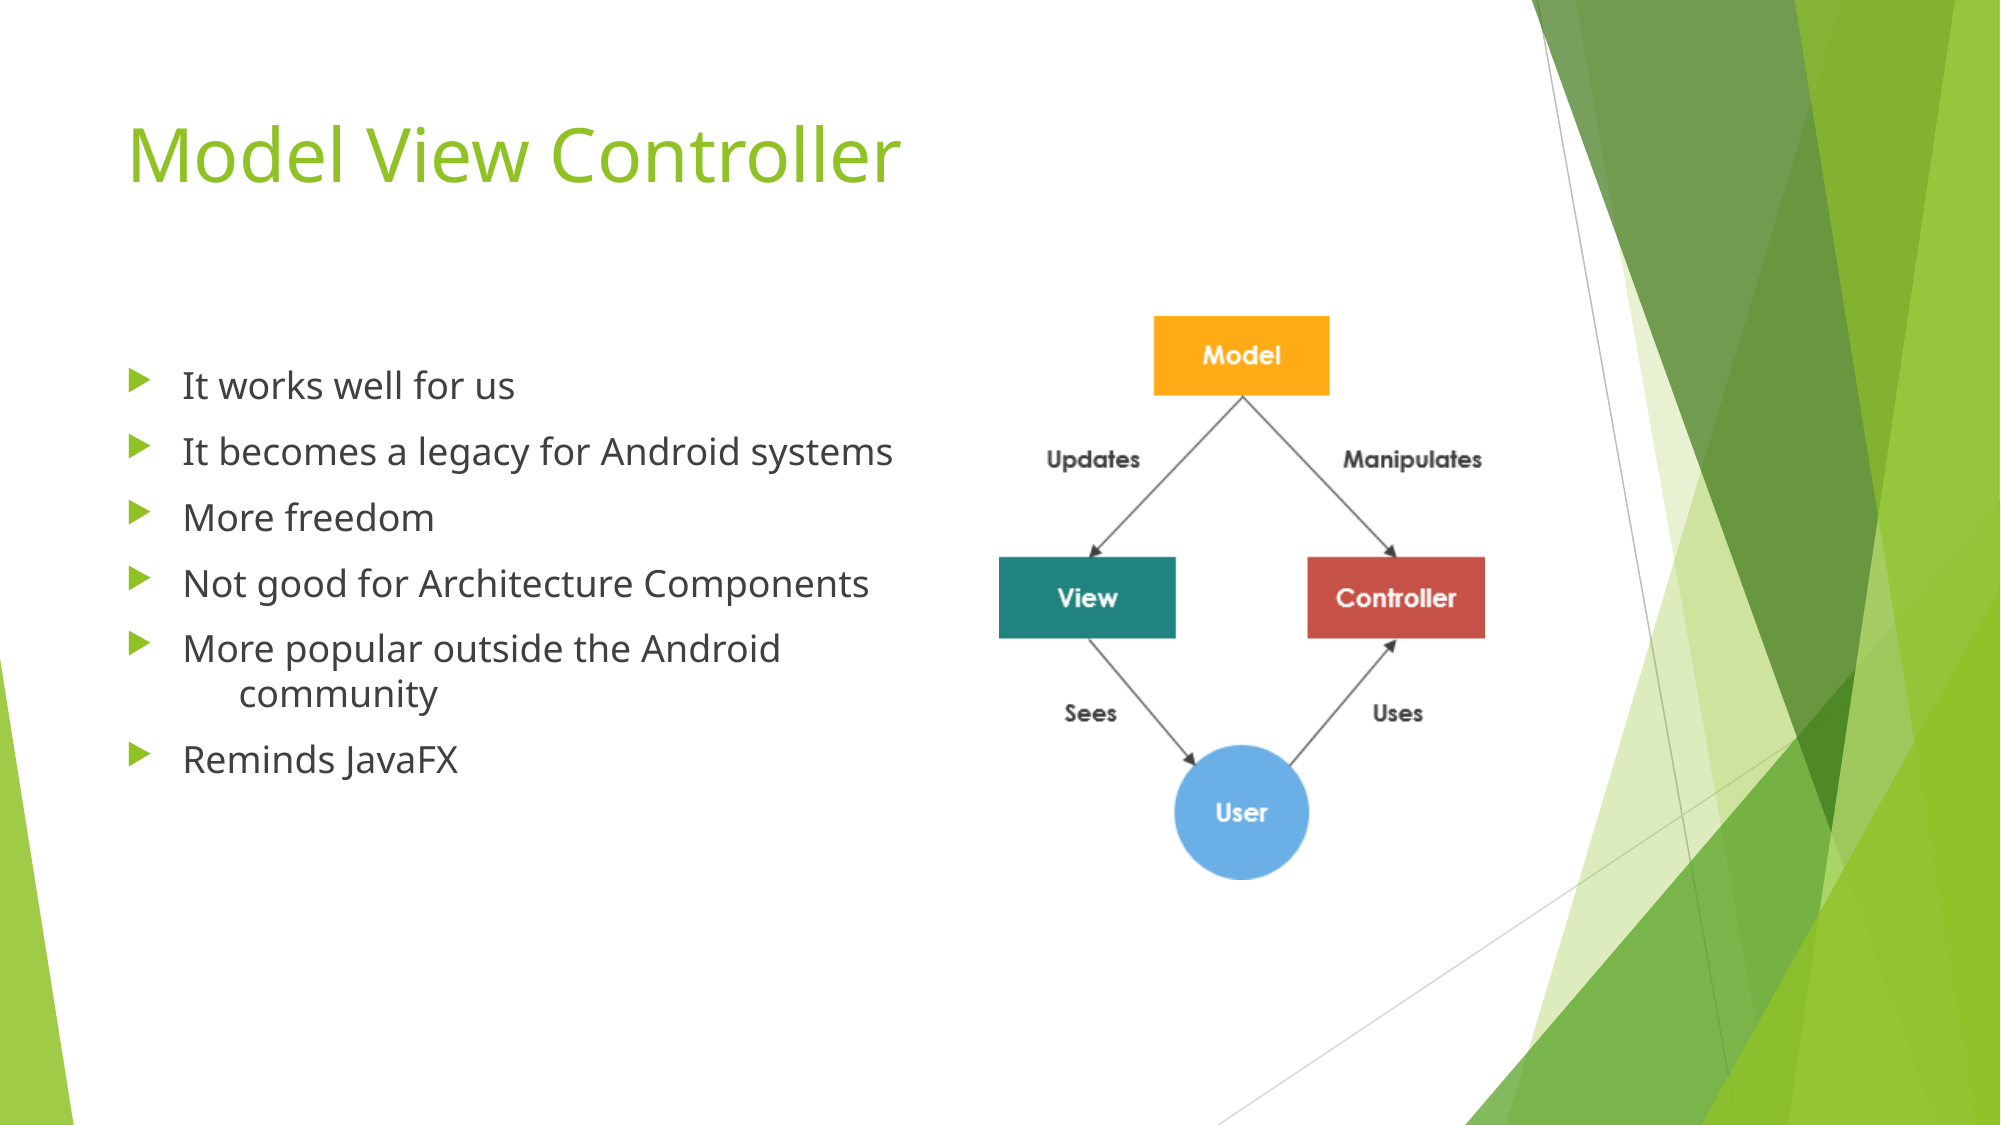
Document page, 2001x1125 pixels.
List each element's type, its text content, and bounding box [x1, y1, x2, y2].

title Model View Controller [111, 99, 1522, 317]
list It works well for us It becomes a legacy for Android systems More freedom Not good for Architecture Components More popular outside the Android community Reminds JavaFX [111, 354, 1000, 992]
picture [999, 316, 1485, 880]
